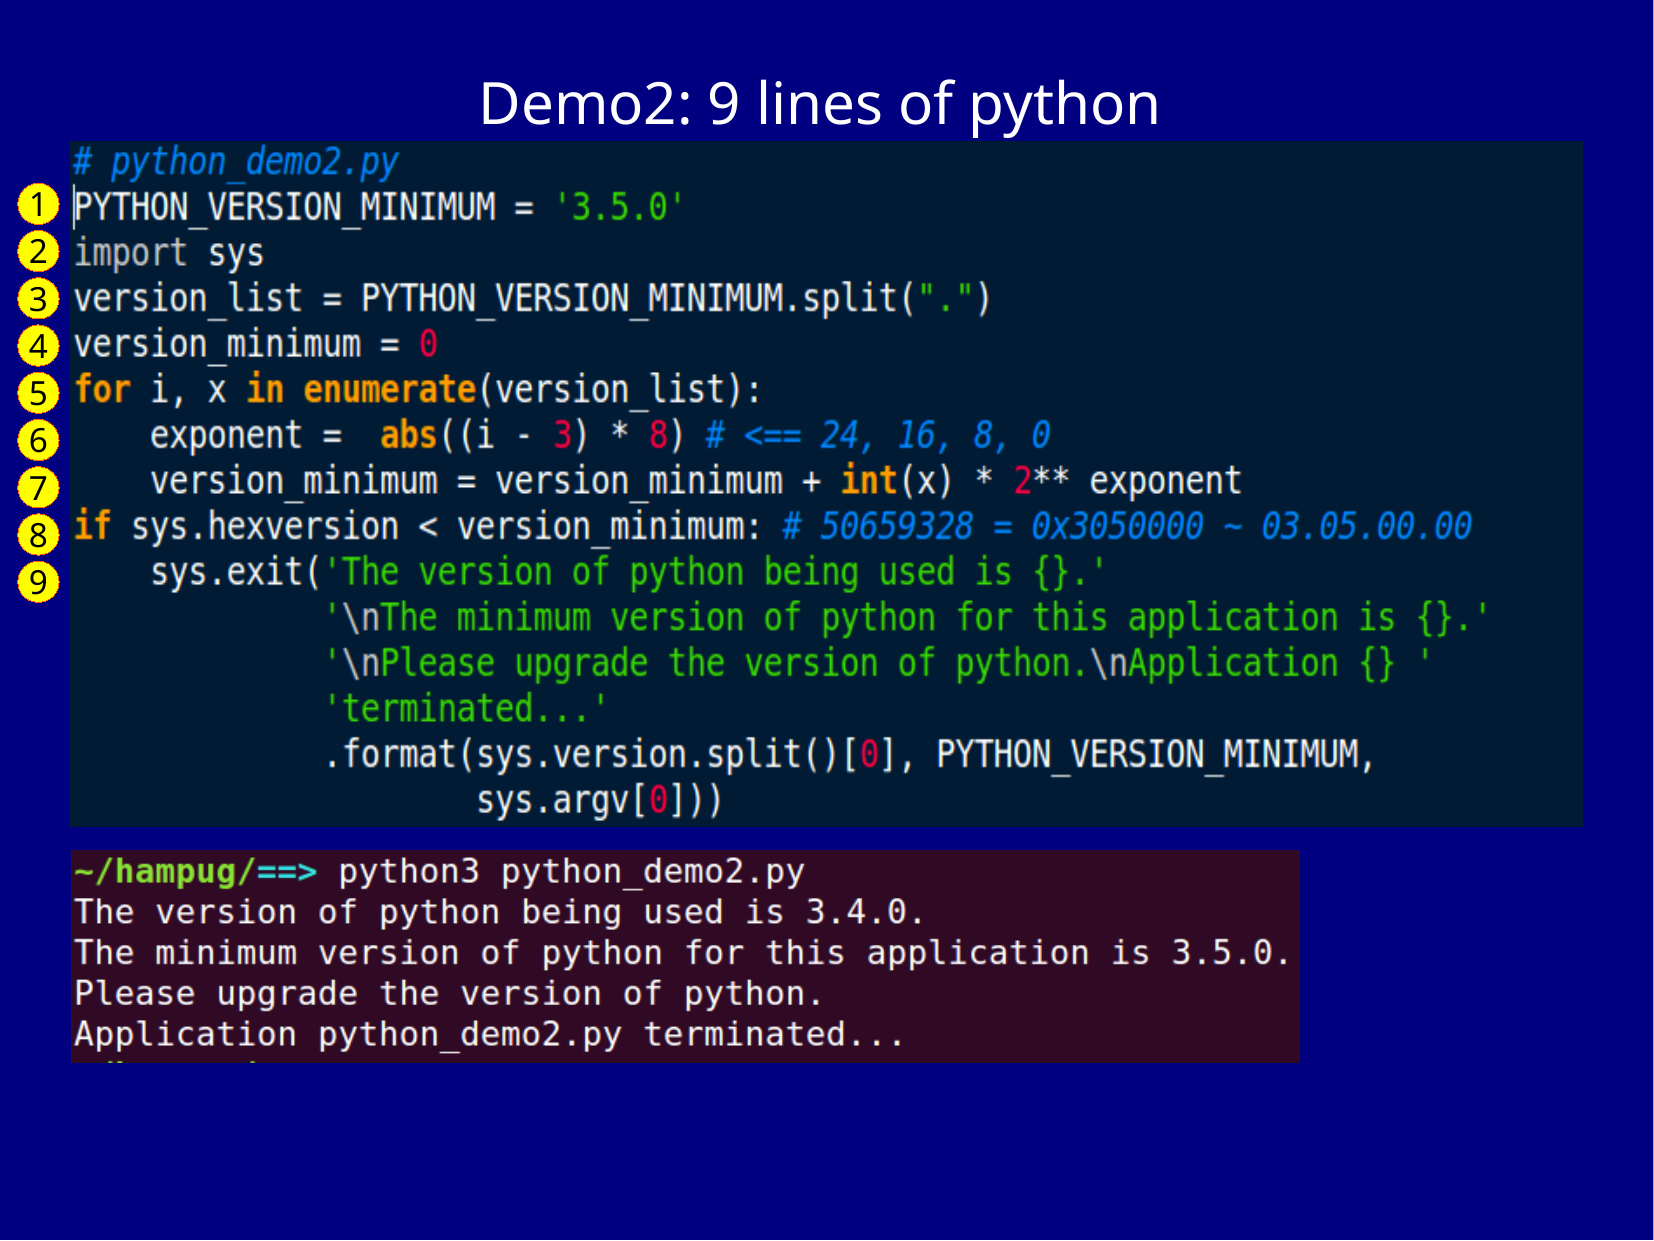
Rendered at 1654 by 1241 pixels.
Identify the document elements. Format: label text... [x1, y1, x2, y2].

text_box 5 [17, 372, 60, 414]
picture [71, 850, 1300, 1063]
text_box 6 [17, 419, 60, 461]
title Demo2: 9 lines of python [82, 49, 1571, 141]
text_box 9 [17, 561, 60, 603]
text_box 1 [17, 183, 60, 225]
text_box 2 [17, 230, 60, 272]
text_box 3 [17, 277, 60, 319]
text_box 4 [17, 324, 60, 367]
text_box 8 [17, 513, 60, 556]
text_box 7 [17, 466, 60, 508]
picture [70, 141, 1583, 827]
